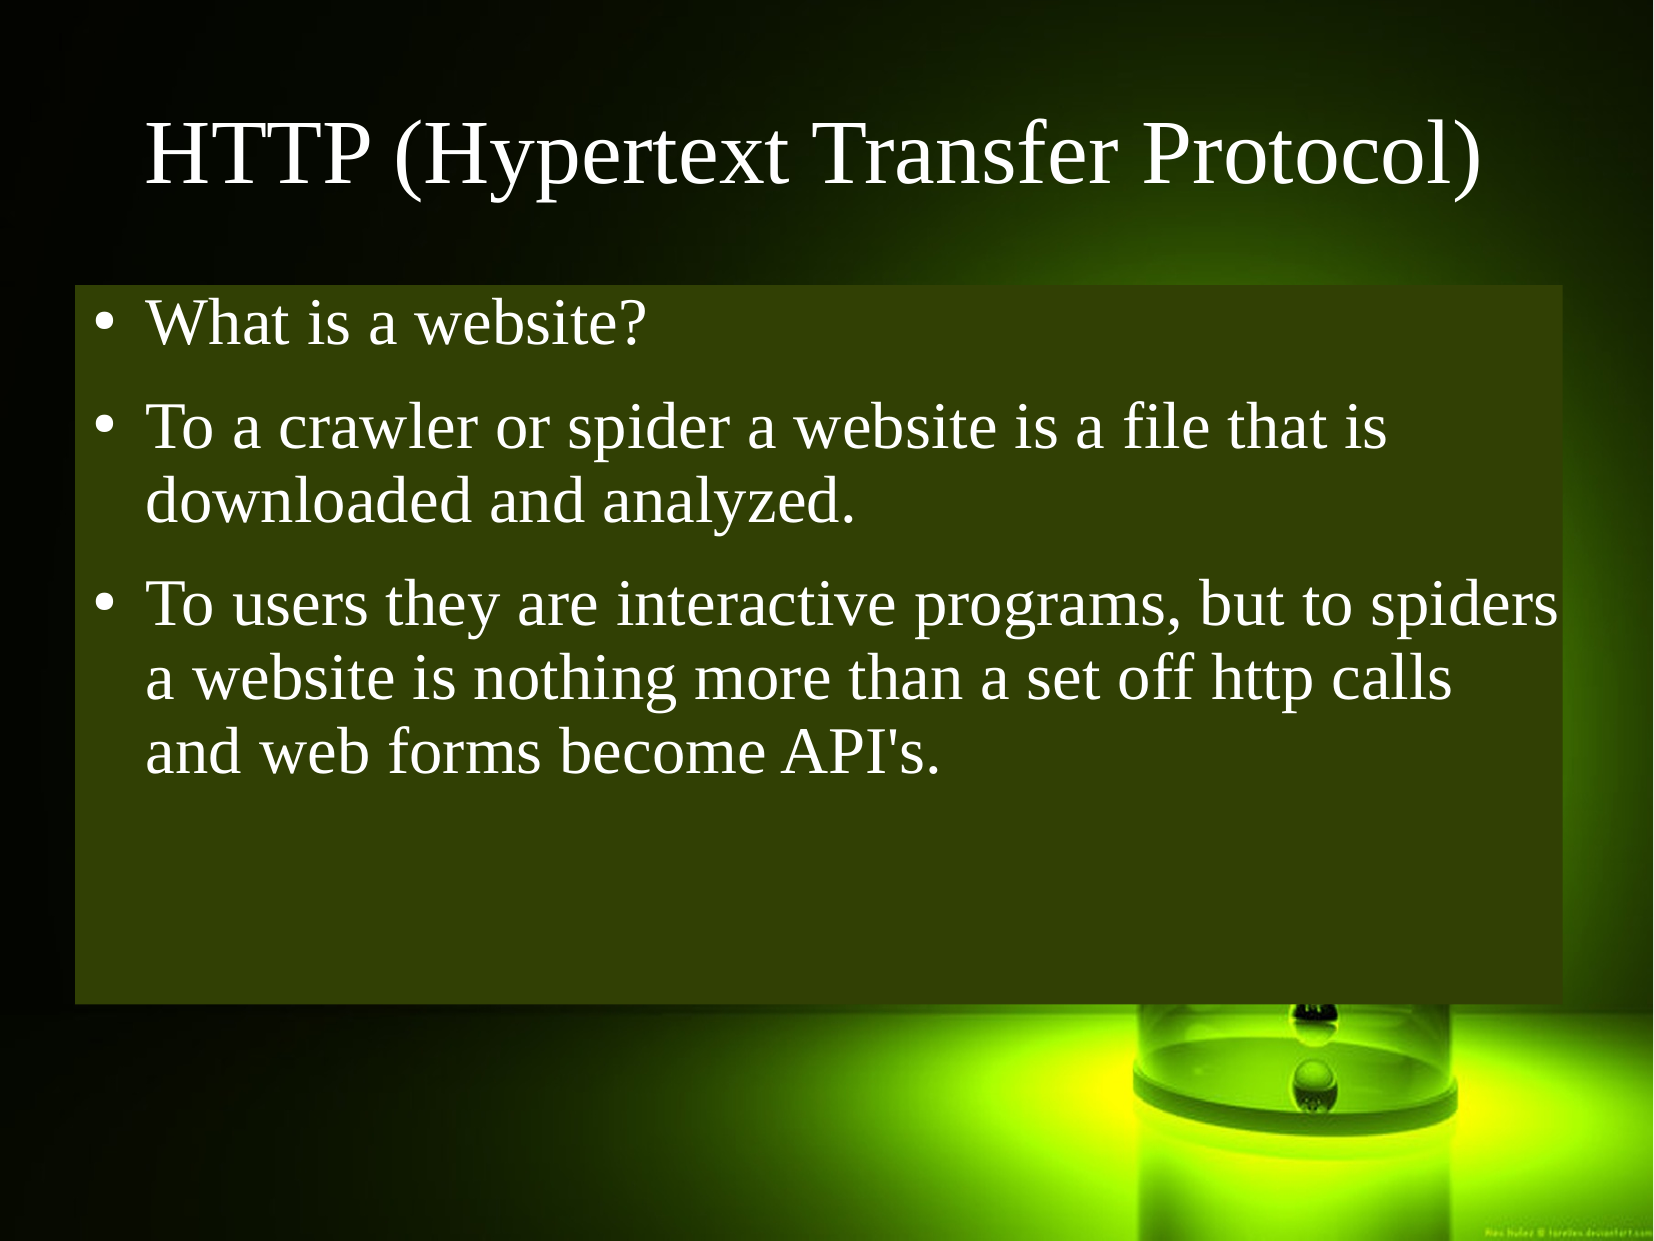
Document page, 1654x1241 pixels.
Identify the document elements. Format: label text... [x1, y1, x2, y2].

list What is a website? To a crawler or spider a website is a file that is downloaded and analyzed. To users they are interactive programs, but to spiders a website is nothing more than a set off http calls and web forms become API's. [75, 285, 1563, 1005]
title HTTP (Hypertext Transfer Protocol) [82, 49, 1571, 257]
picture [0, 0, 1654, 1241]
